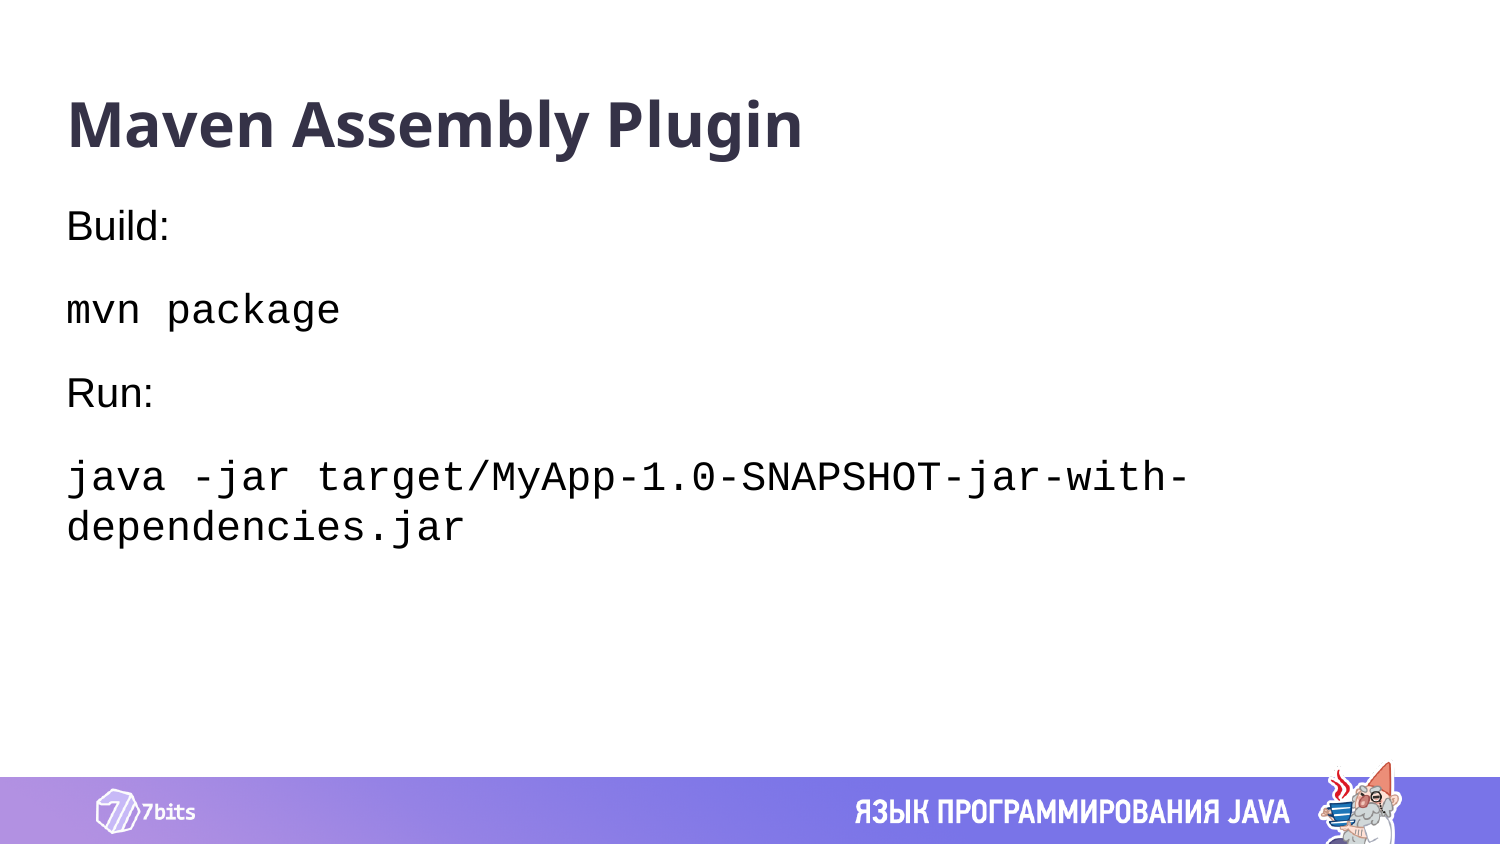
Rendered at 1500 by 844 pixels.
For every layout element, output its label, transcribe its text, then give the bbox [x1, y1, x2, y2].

list Build: mvn package Run: java -jar target/MyApp-1.0-SNAPSHOT-jar-with-dependencies.jar [51, 184, 1449, 745]
title Maven Assembly Plugin [51, 69, 1449, 164]
picture [0, 717, 1500, 844]
